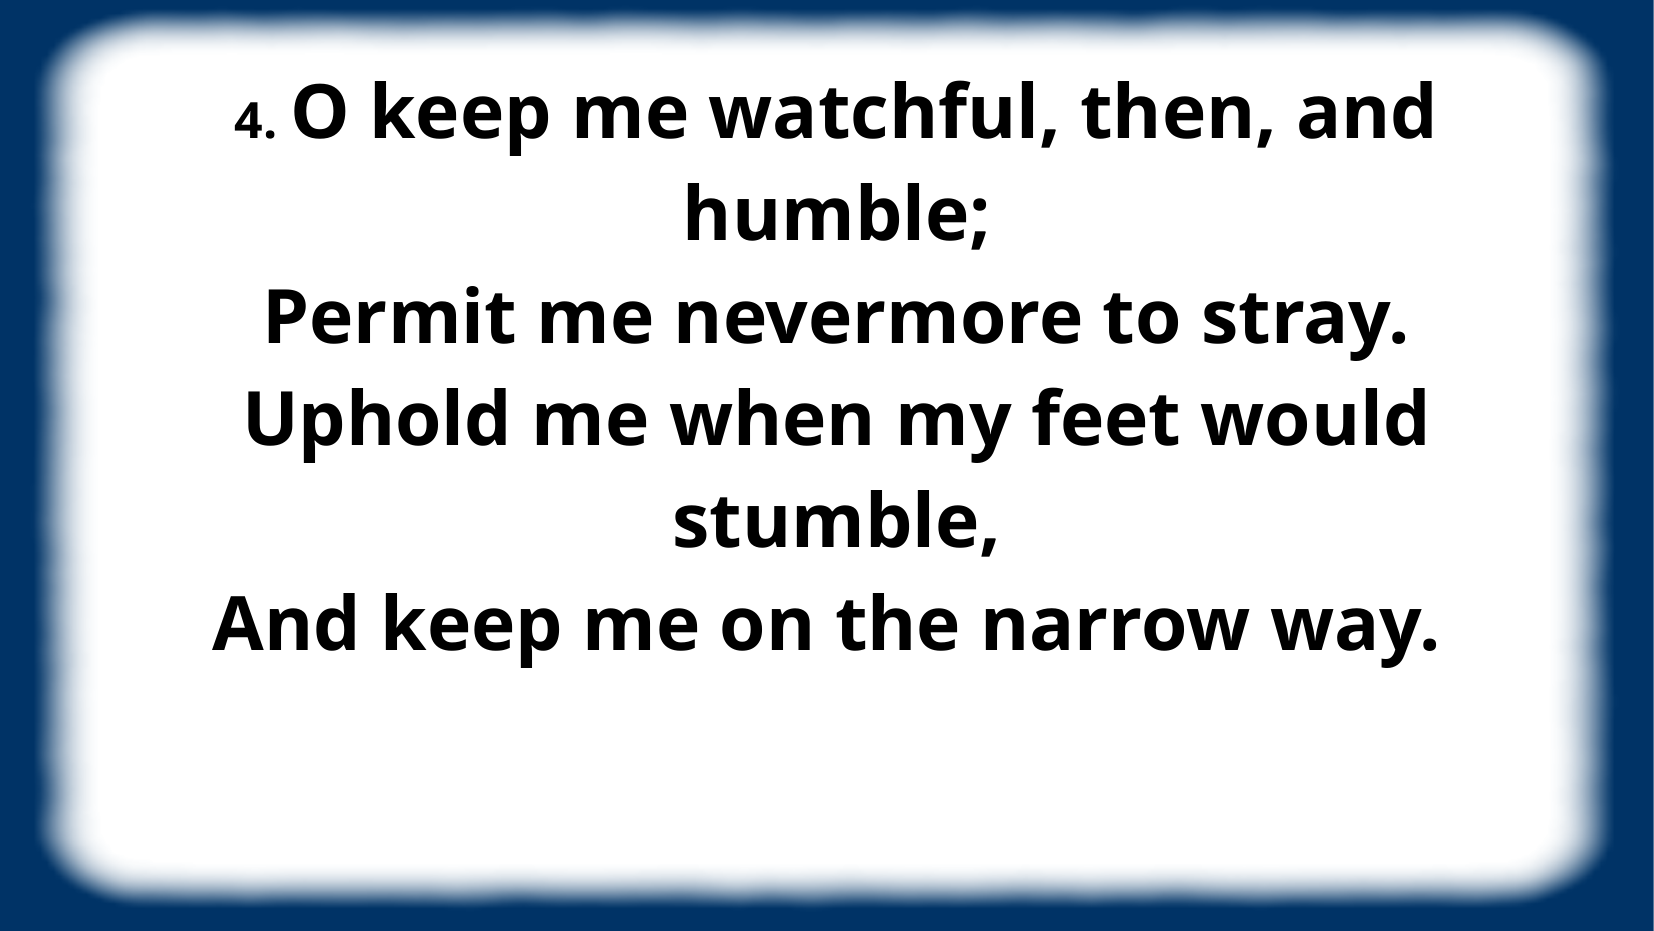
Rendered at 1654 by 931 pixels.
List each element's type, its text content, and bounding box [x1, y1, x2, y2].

picture [0, 0, 1654, 931]
text_box 4. O keep me watchful, then, and humble; Permit me nevermore to stray. Uphold me when my feet would stumble, And keep me on the narrow way. [90, 50, 1585, 466]
